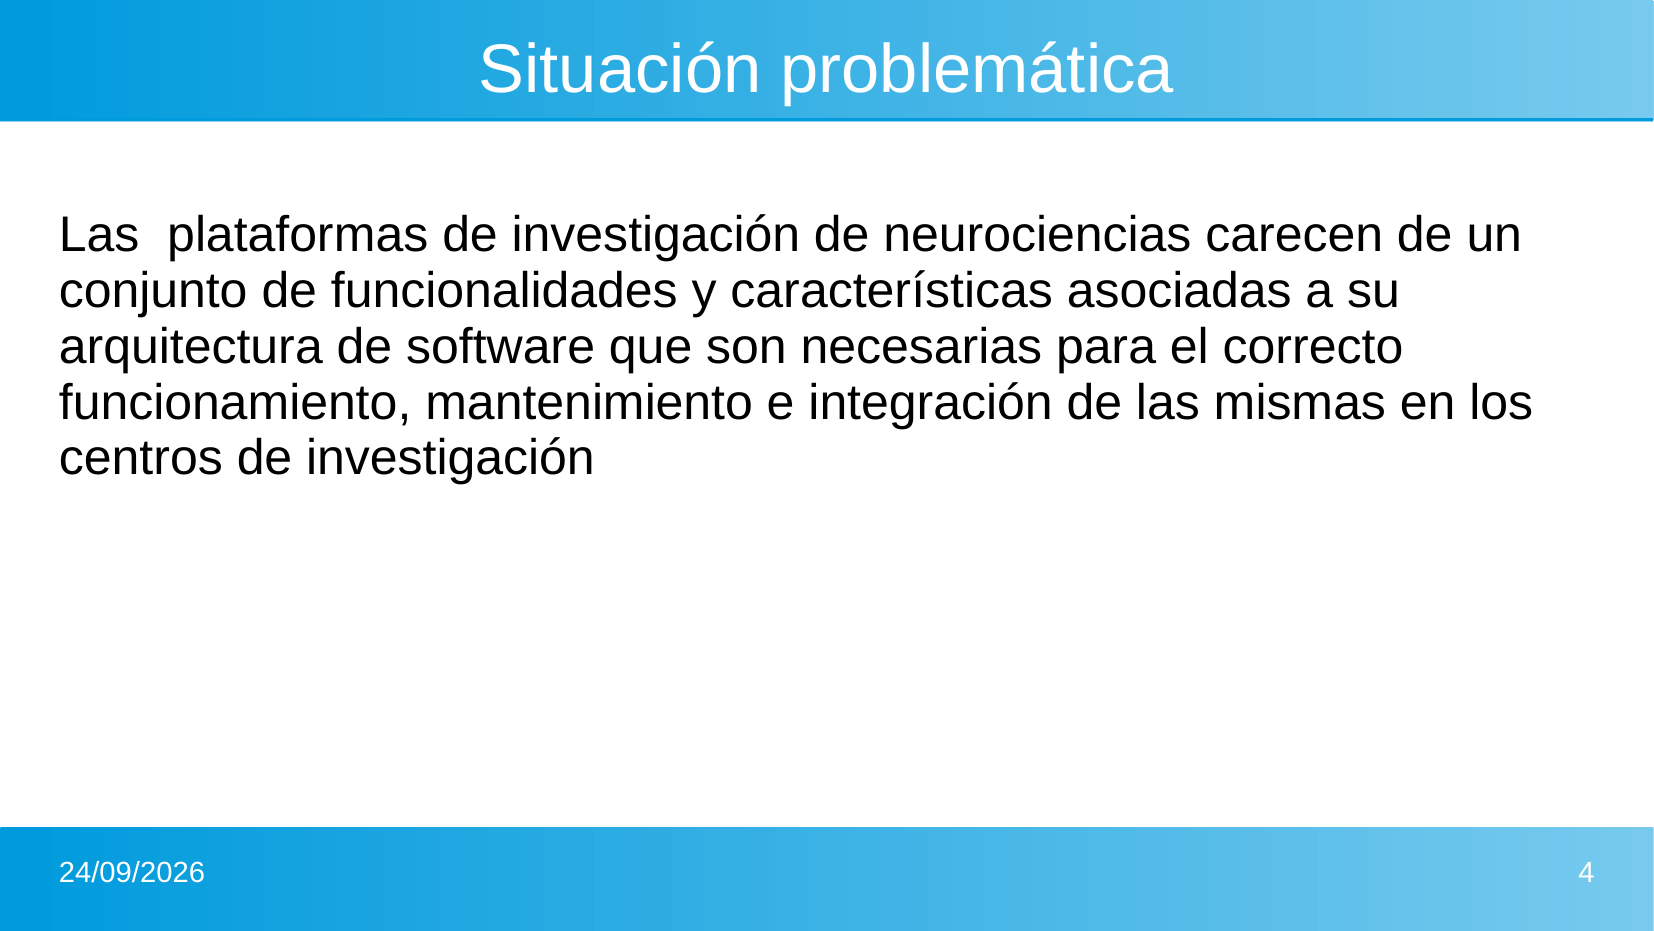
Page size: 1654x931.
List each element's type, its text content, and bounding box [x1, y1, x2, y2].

title Situación problemática [59, 29, 1595, 108]
list Las plataformas de investigación de neurociencias carecen de un conjunto de funcionalidades y características asociadas a su arquitectura de software que son necesarias para el correcto funcionamiento, mantenimiento e integración de las mismas en los centros de investigación [59, 206, 1595, 650]
